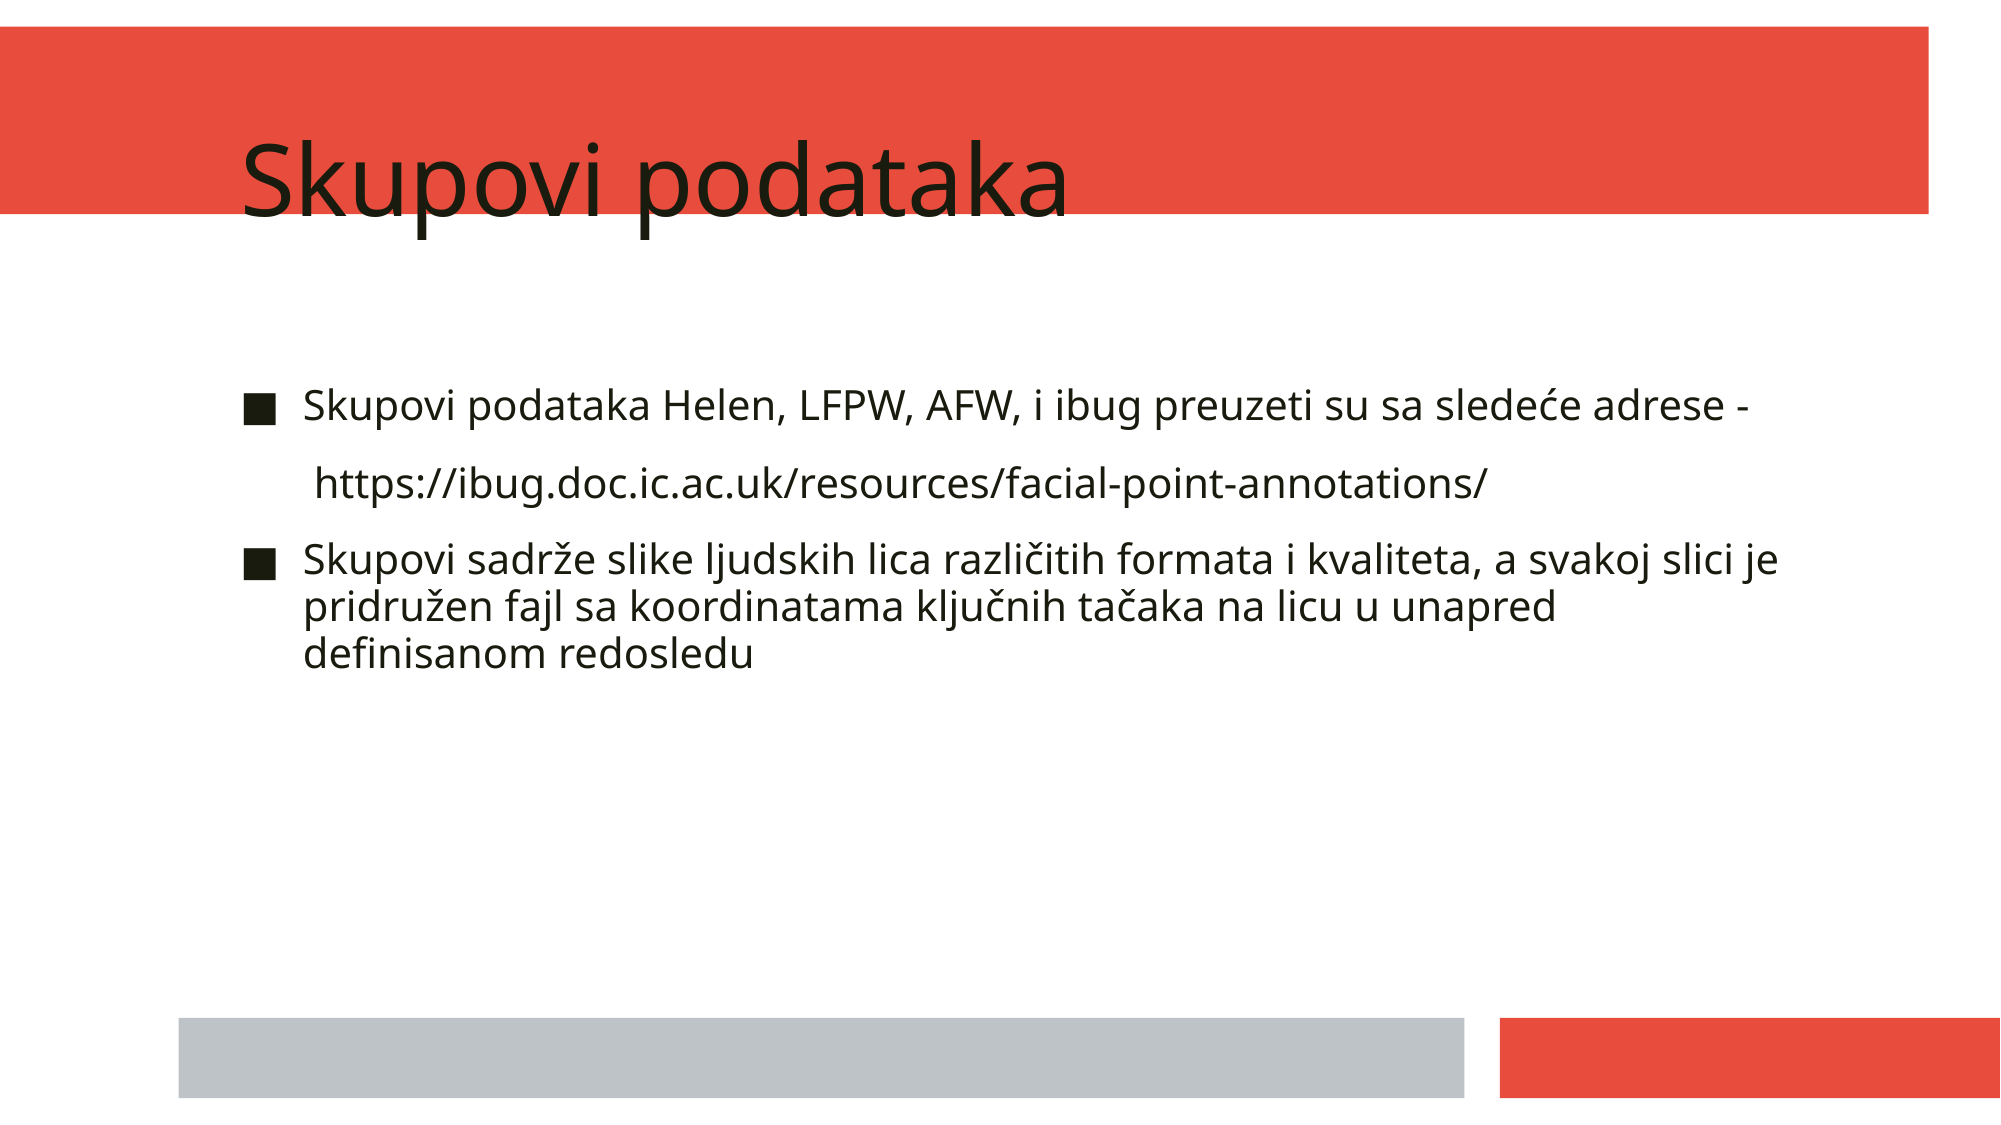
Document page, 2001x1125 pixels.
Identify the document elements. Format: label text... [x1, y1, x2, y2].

list Skupovi podataka Helen, LFPW, AFW, i ibug preuzeti su sa sledeće adrese - https://ibug.doc.ic.ac.uk/resources/facial-point-annotations/ Skupovi sadrže slike ljudskih lica različitih formata i kvaliteta, a svakoj slici je pridružen fajl sa koordinatama ključnih tačaka na licu u unapred definisanom redosledu [225, 375, 1800, 963]
title Skupovi podataka [225, 112, 1800, 357]
